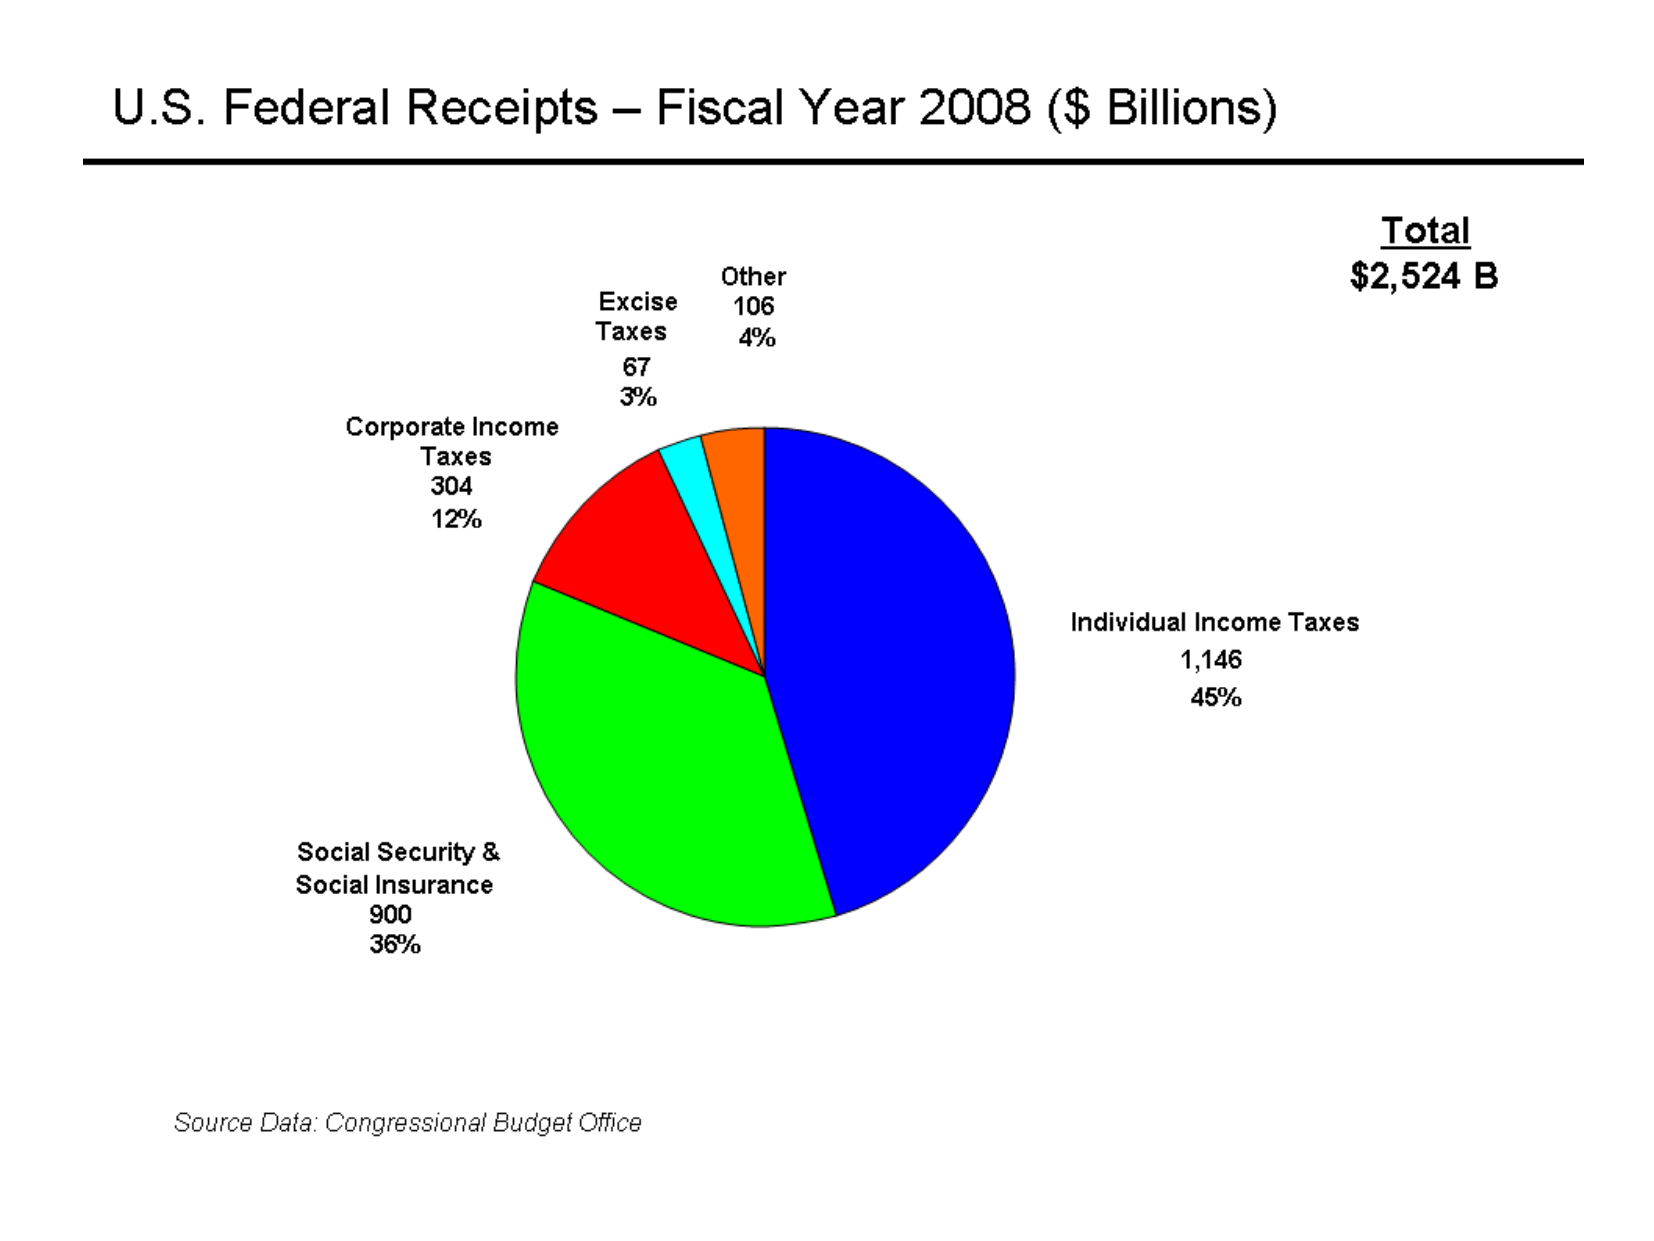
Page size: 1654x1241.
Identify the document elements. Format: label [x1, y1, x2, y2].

picture [83, 62, 1584, 1188]
